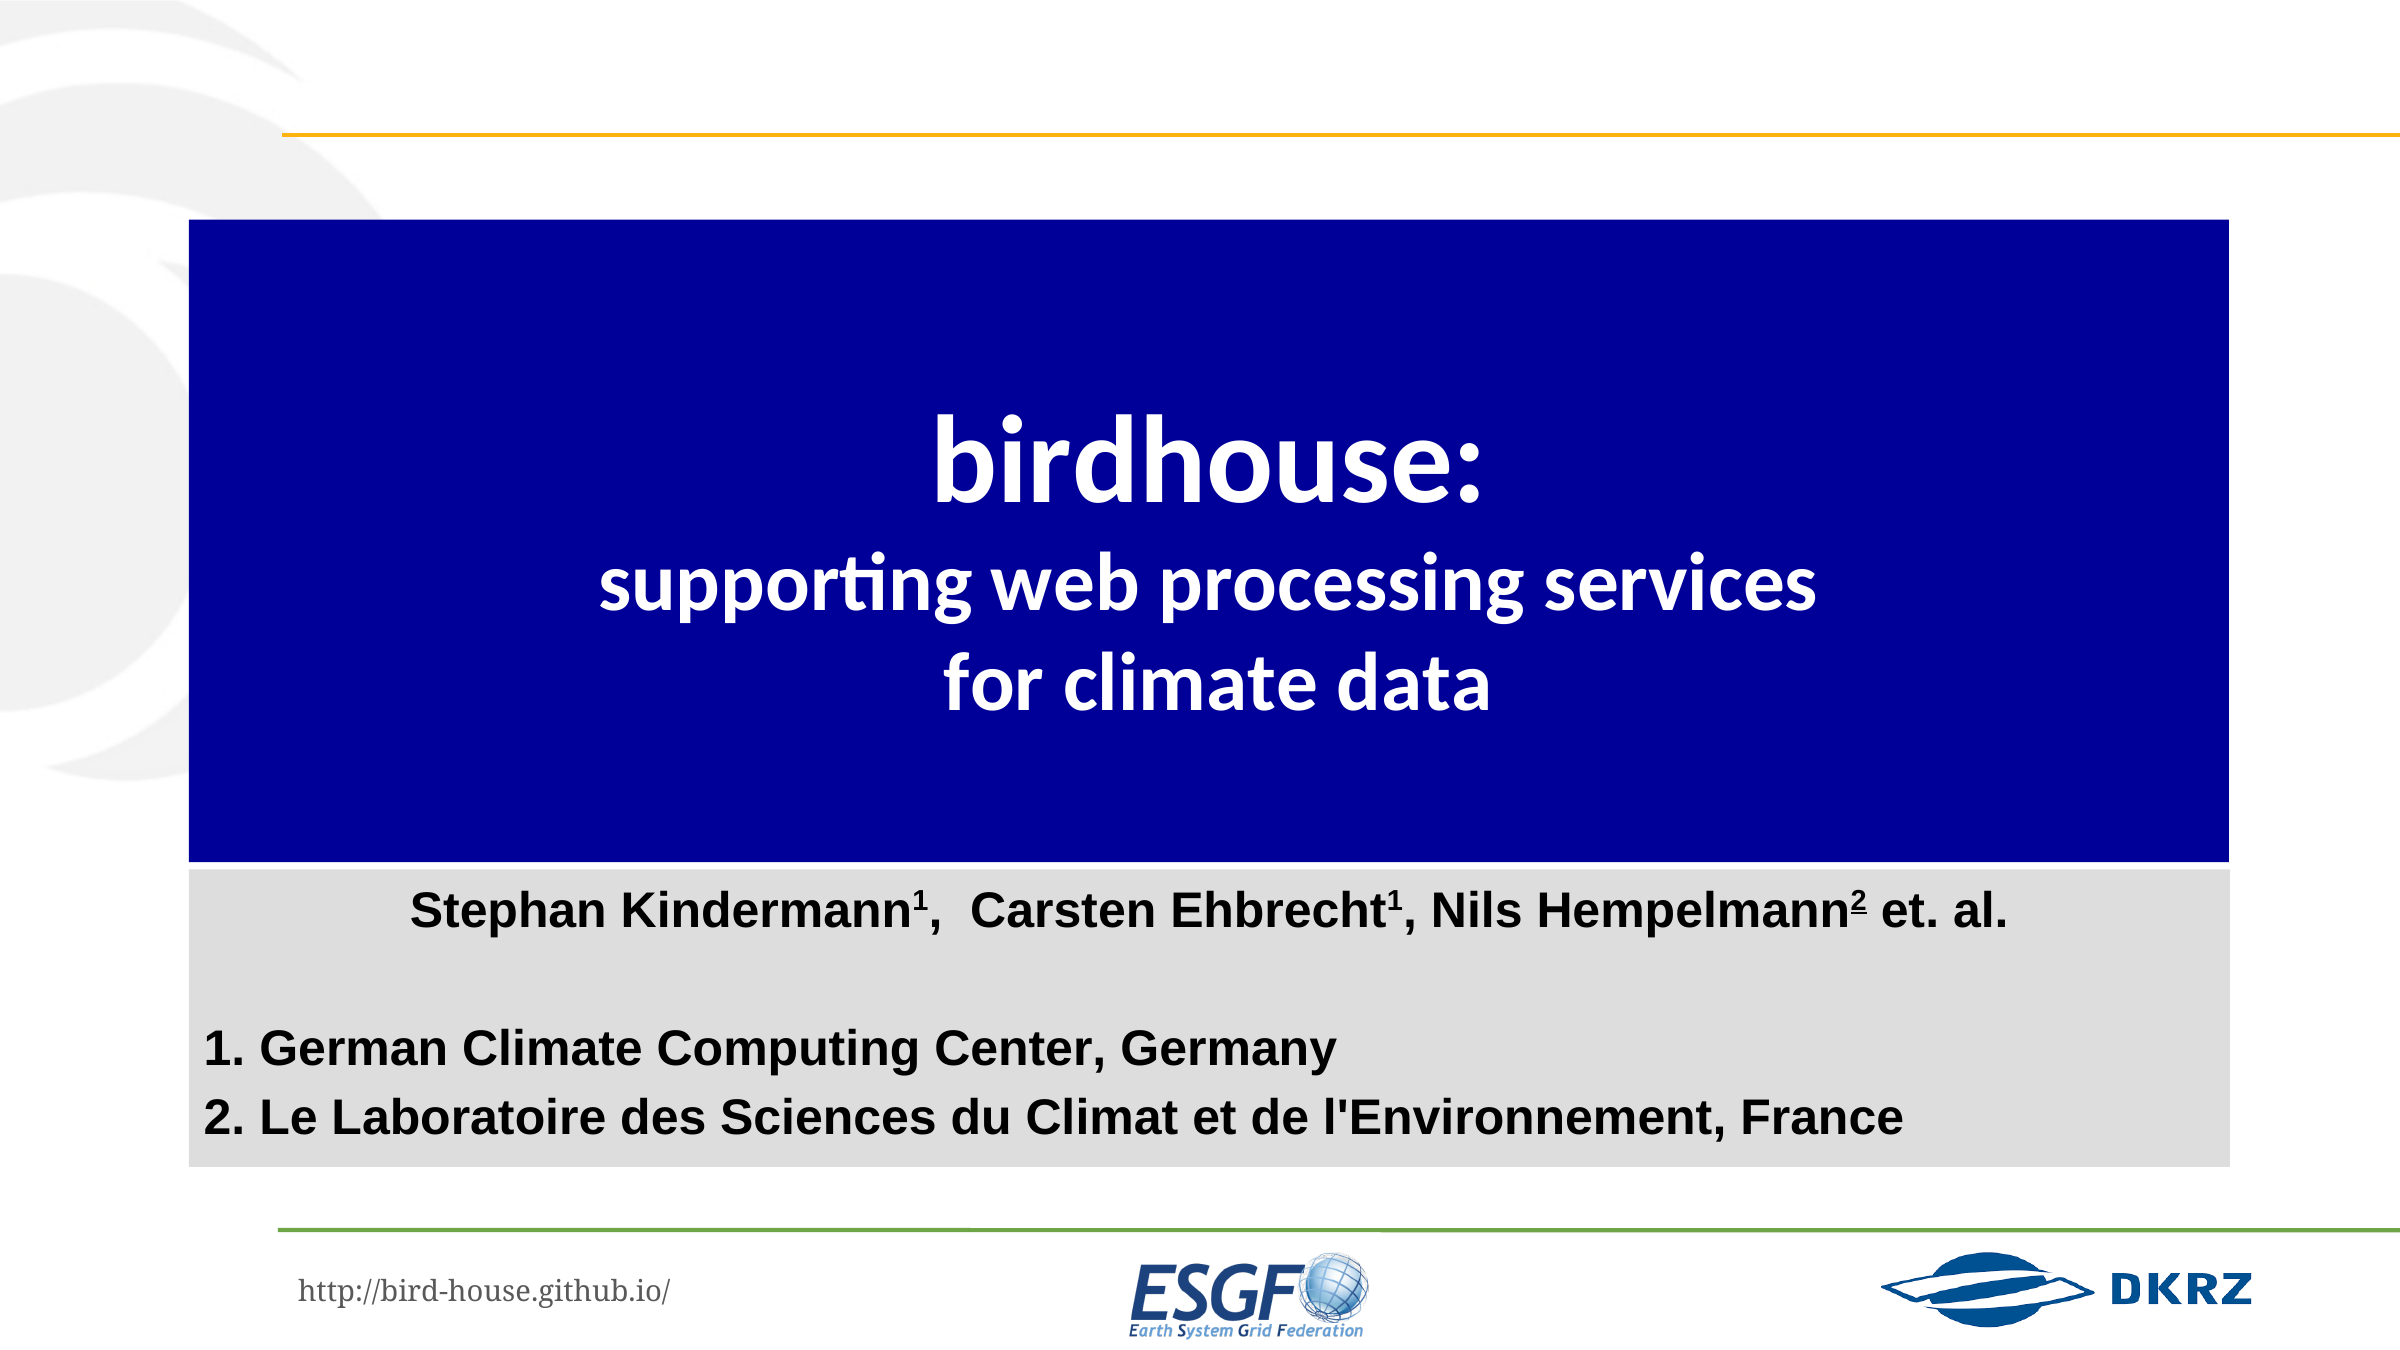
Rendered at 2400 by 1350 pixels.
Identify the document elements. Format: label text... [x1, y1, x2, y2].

picture [1879, 1244, 2259, 1335]
subtitle Stephan Kindermann1, Carsten Ehbrecht1, Nils Hempelmann2 et. al. 1. German Climate Computing Center, Germany 2. Le Laboratoire des Sciences du Climat et de l'Environnement, France [188, 869, 2230, 1167]
picture [0, 0, 977, 786]
title birdhouse: supporting web processing services for climate data [188, 219, 2229, 863]
picture [1074, 1179, 1418, 1350]
